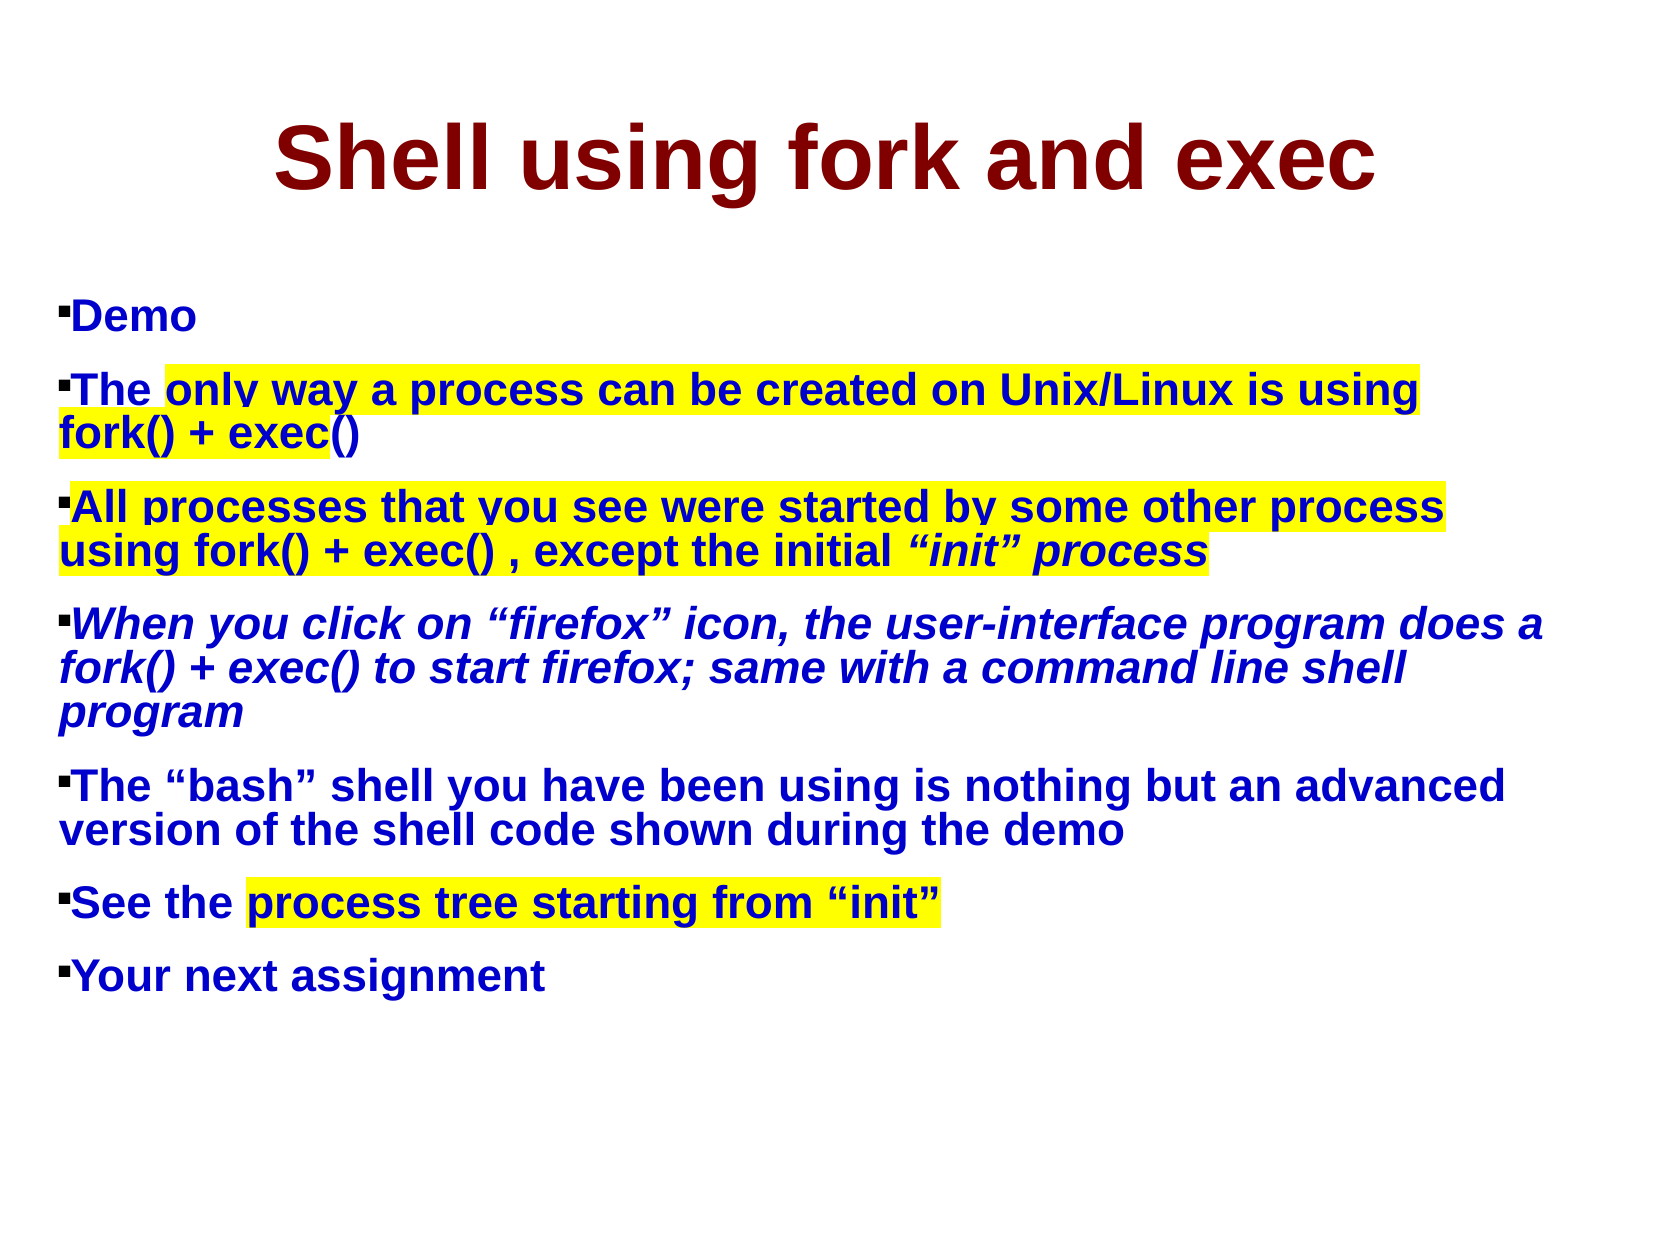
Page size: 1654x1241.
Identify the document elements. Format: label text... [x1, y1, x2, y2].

list Demo The only way a process can be created on Unix/Linux is using fork() + exec() All processes that you see were started by some other process using fork() + exec() , except the initial “init” process When you click on “firefox” icon, the user-interface program does a fork() + exec() to start firefox; same with a command line shell program The “bash” shell you have been using is nothing but an advanced version of the shell code shown during the demo See the process tree starting from “init” Your next assignment [59, 296, 1548, 1016]
title Shell using fork and exec [82, 49, 1571, 257]
